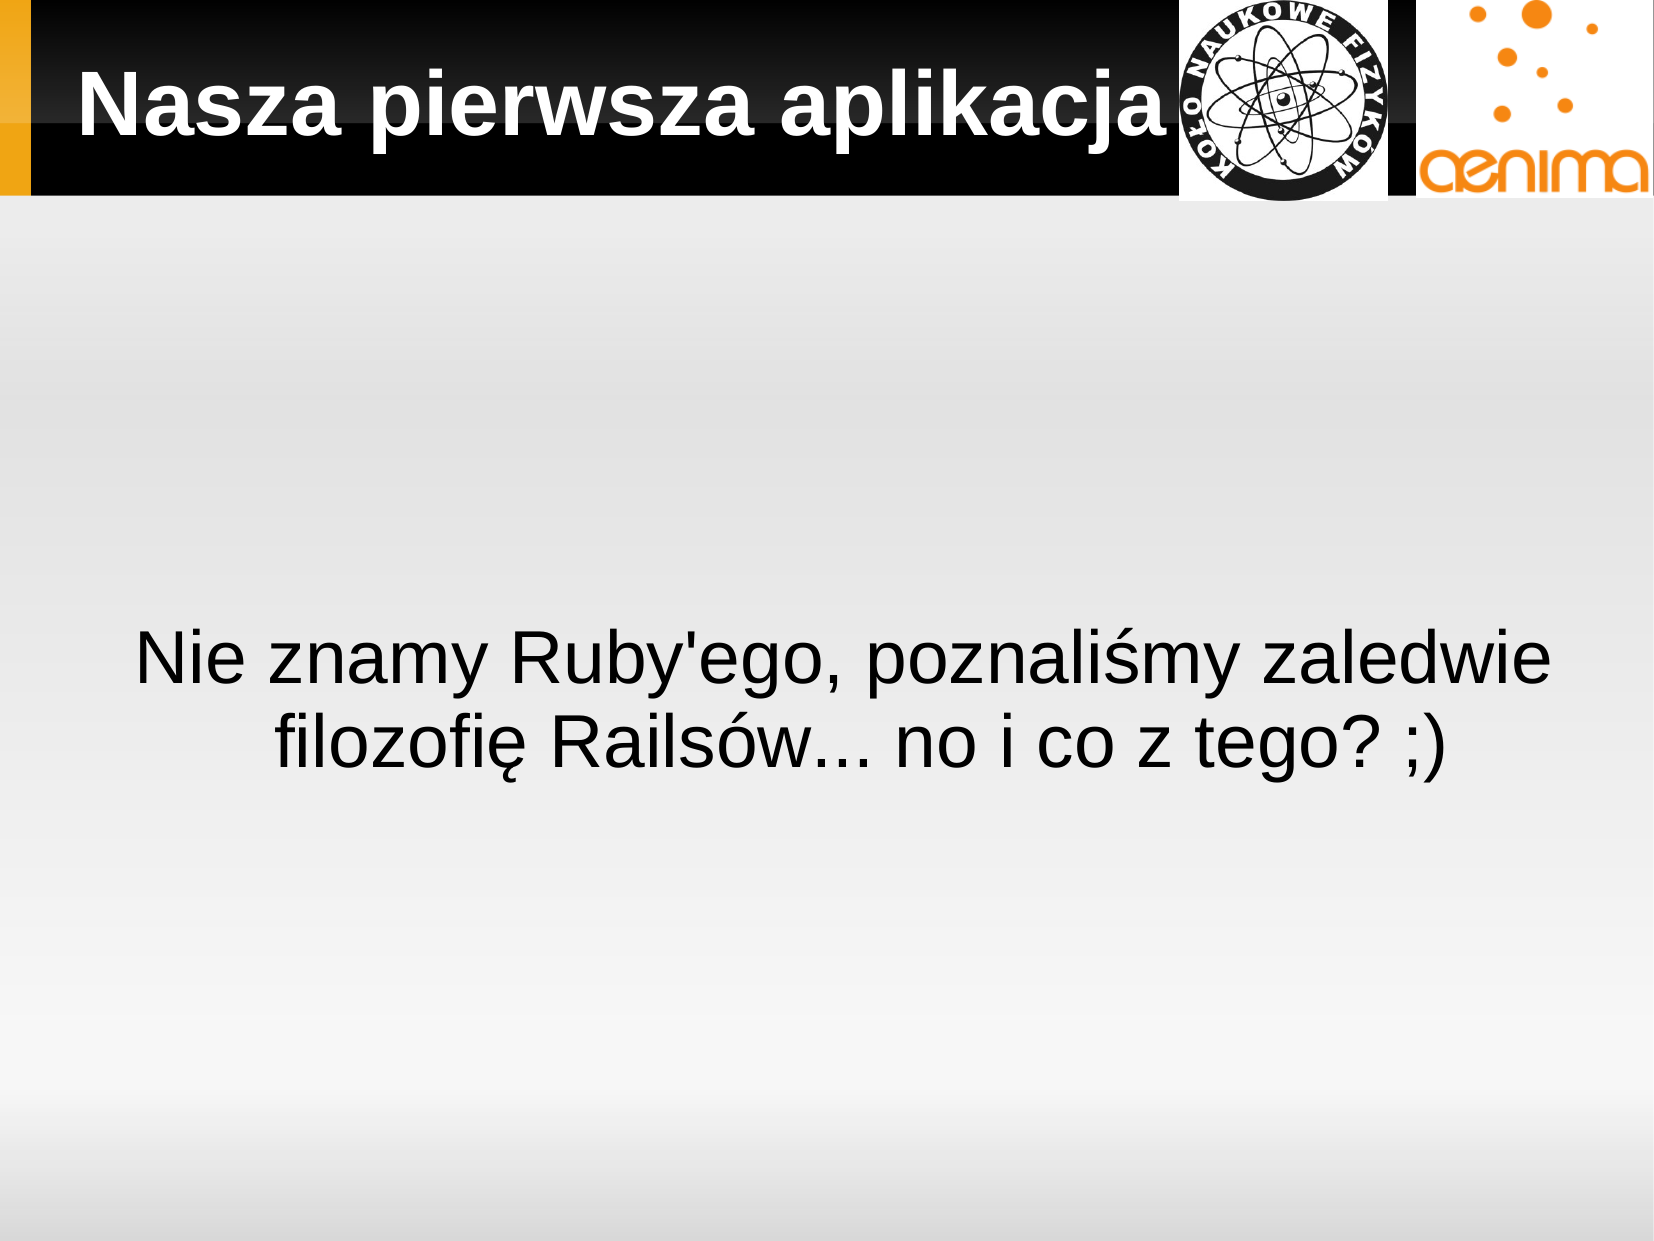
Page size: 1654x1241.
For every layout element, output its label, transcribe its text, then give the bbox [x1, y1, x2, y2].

picture [1179, 0, 1388, 201]
subtitle Nie znamy Ruby'ego, poznaliśmy zaledwie filozofię Railsów... no i co z tego? ;) [82, 290, 1571, 1109]
picture [0, 0, 1654, 1241]
title Nasza pierwsza aplikacja [76, 0, 1565, 208]
